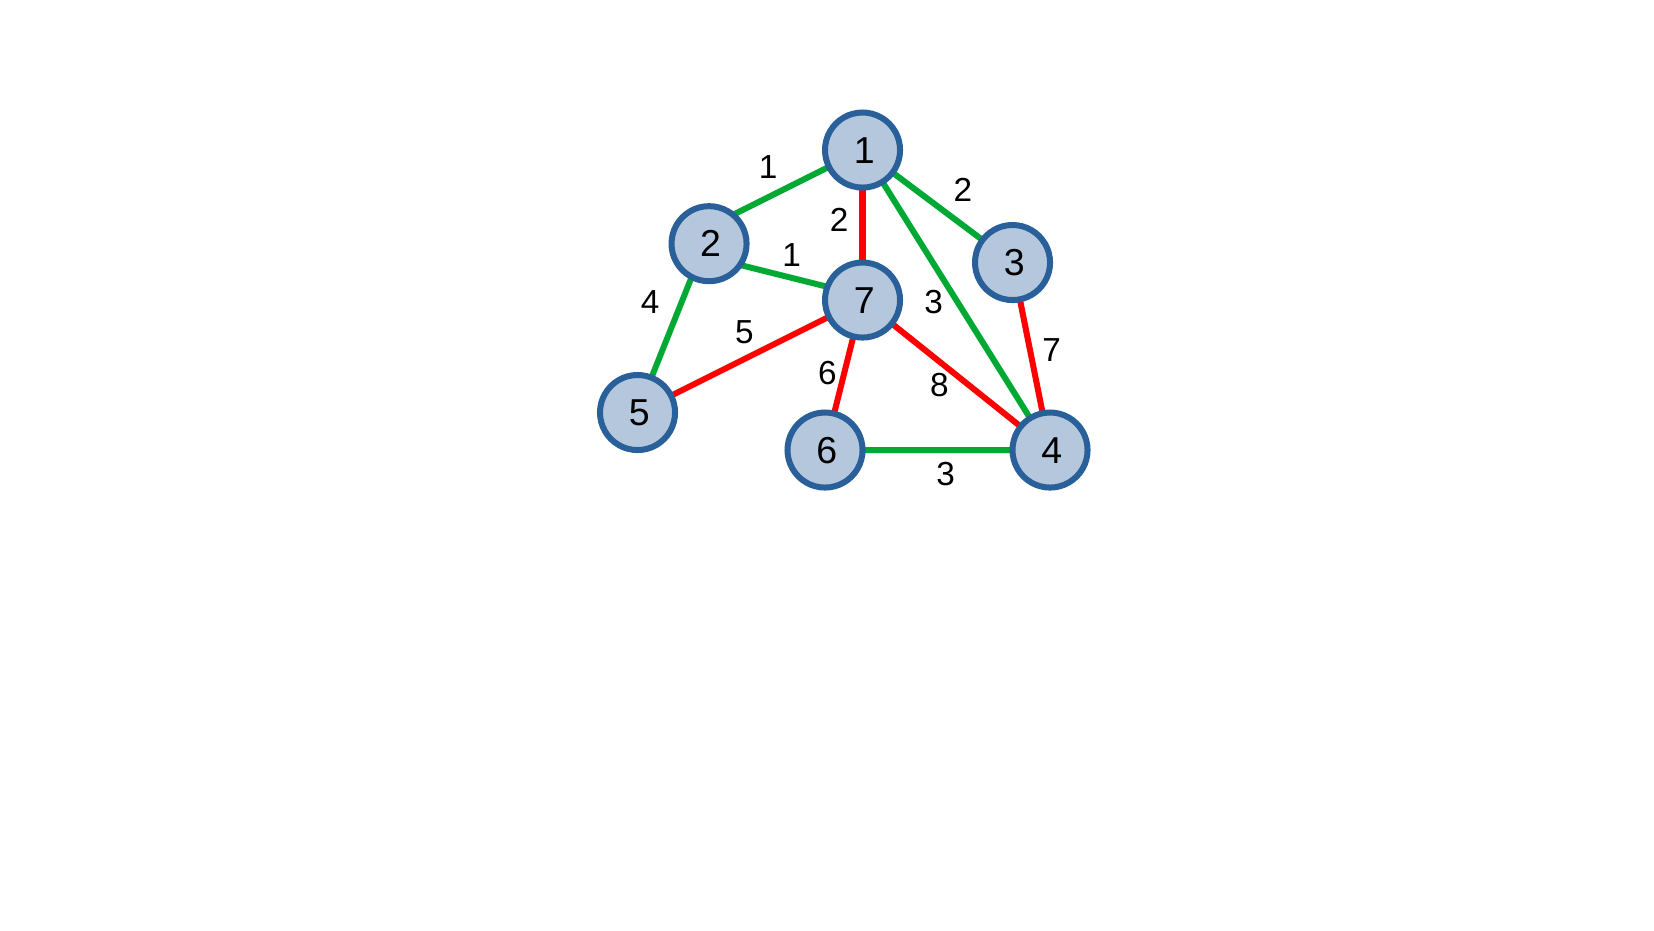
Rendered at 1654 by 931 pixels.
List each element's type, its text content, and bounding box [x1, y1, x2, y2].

text_box 3 [921, 447, 959, 500]
text_box 5 [600, 375, 676, 451]
text_box 7 [1027, 323, 1066, 376]
text_box 4 [1012, 412, 1088, 488]
text_box 2 [815, 193, 853, 246]
text_box 1 [767, 229, 806, 282]
text_box 6 [803, 347, 841, 400]
text_box 3 [975, 225, 1051, 301]
text_box 8 [915, 359, 953, 412]
text_box 6 [787, 412, 863, 488]
text_box 1 [744, 140, 782, 193]
text_box 3 [909, 276, 948, 329]
text_box 5 [720, 306, 759, 358]
text_box 1 [825, 112, 901, 188]
text_box 4 [626, 276, 664, 329]
text_box 2 [939, 164, 977, 217]
text_box 2 [671, 206, 747, 282]
text_box 7 [825, 262, 901, 338]
